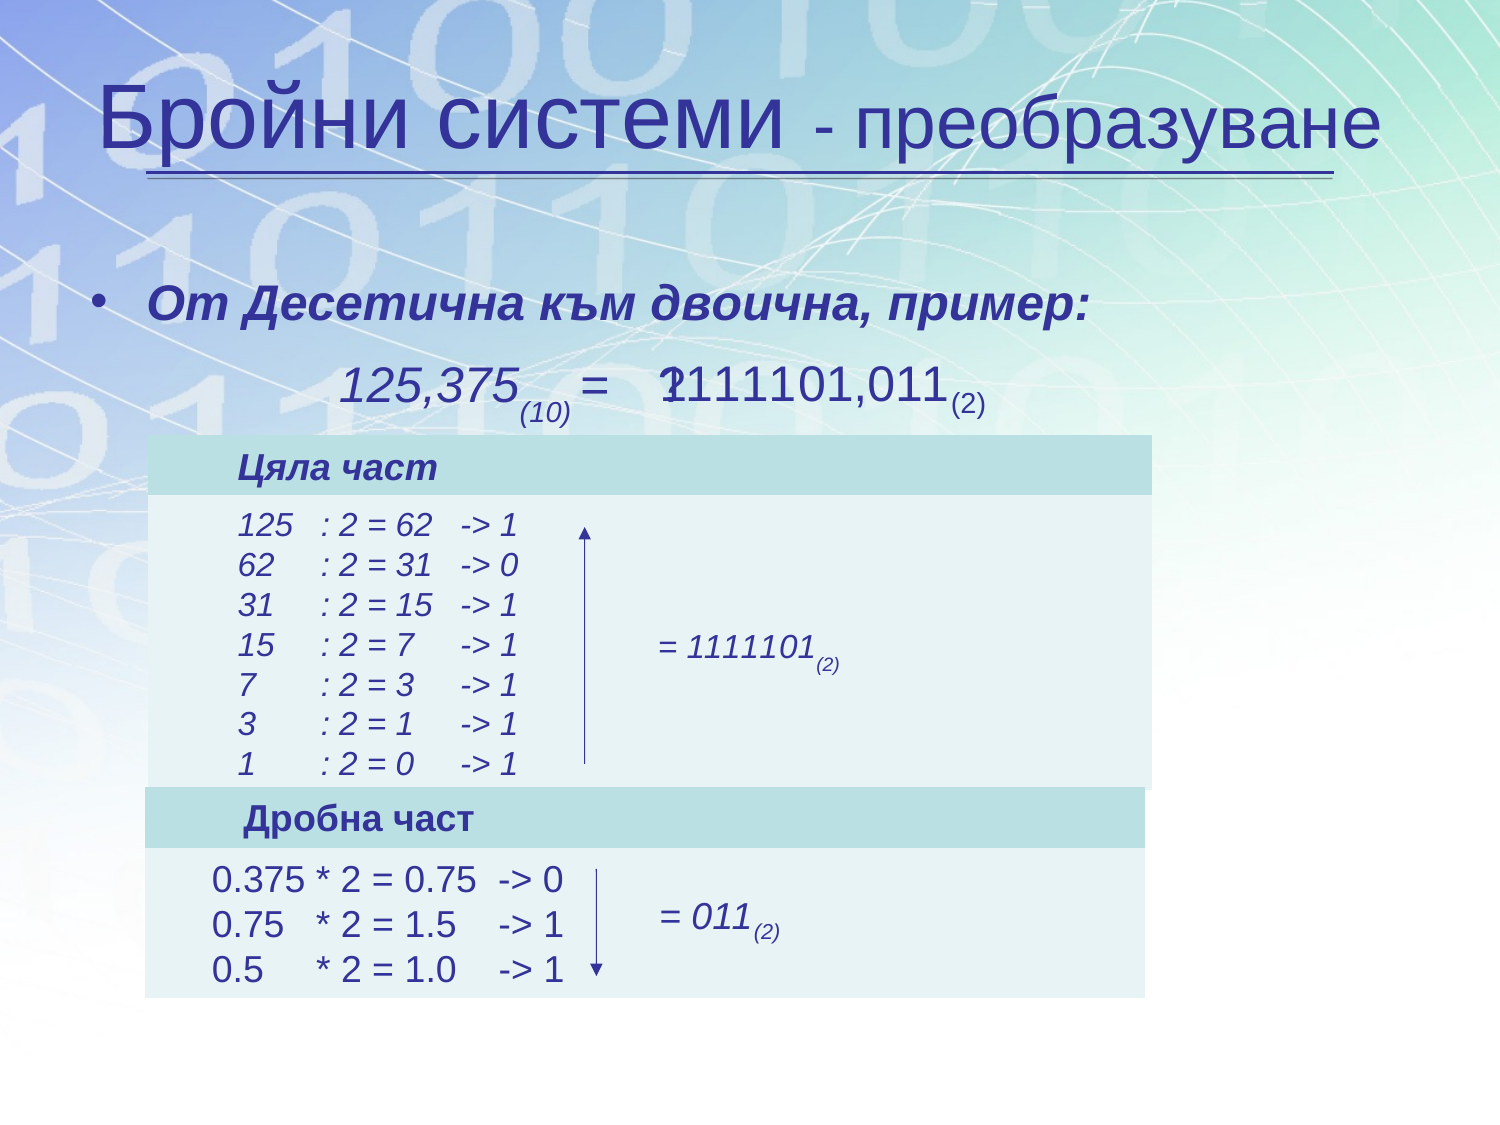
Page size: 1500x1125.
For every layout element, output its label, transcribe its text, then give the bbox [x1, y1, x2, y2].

list От Десетична към двоична, пример: [75, 262, 1426, 1059]
table_cell 125 : 2 = 62 -> 1 62 : 2 = 31 -> 0 31 : 2 = 15 -> 1 : 2 = 7 -> 1 7 : 2 = 3 -> 1 3 : 2 = 1 -> 1 1 : 2 = 0 -> 1 [148, 495, 644, 787]
picture [0, 0, 1500, 1125]
text_box ? [643, 344, 701, 421]
table_header Дробна част [145, 787, 1145, 848]
text_box 1111101,011(2) [644, 343, 1052, 428]
table_cell 0.375 * 2 = 0.75 -> 0 0.75 * 2 = 1.5 -> 1 0.5 * 2 = 1.0 -> 1 [145, 848, 645, 998]
title Бройни системи - преобразуване [64, 30, 1415, 192]
table_cell [645, 848, 1145, 998]
table_cell [644, 495, 1152, 790]
text_box = 011(2) [644, 884, 849, 952]
text_box 125,375(10) = [324, 344, 650, 437]
table_header Цяла част [148, 435, 1152, 495]
text_box = 1111101(2) [643, 617, 868, 684]
